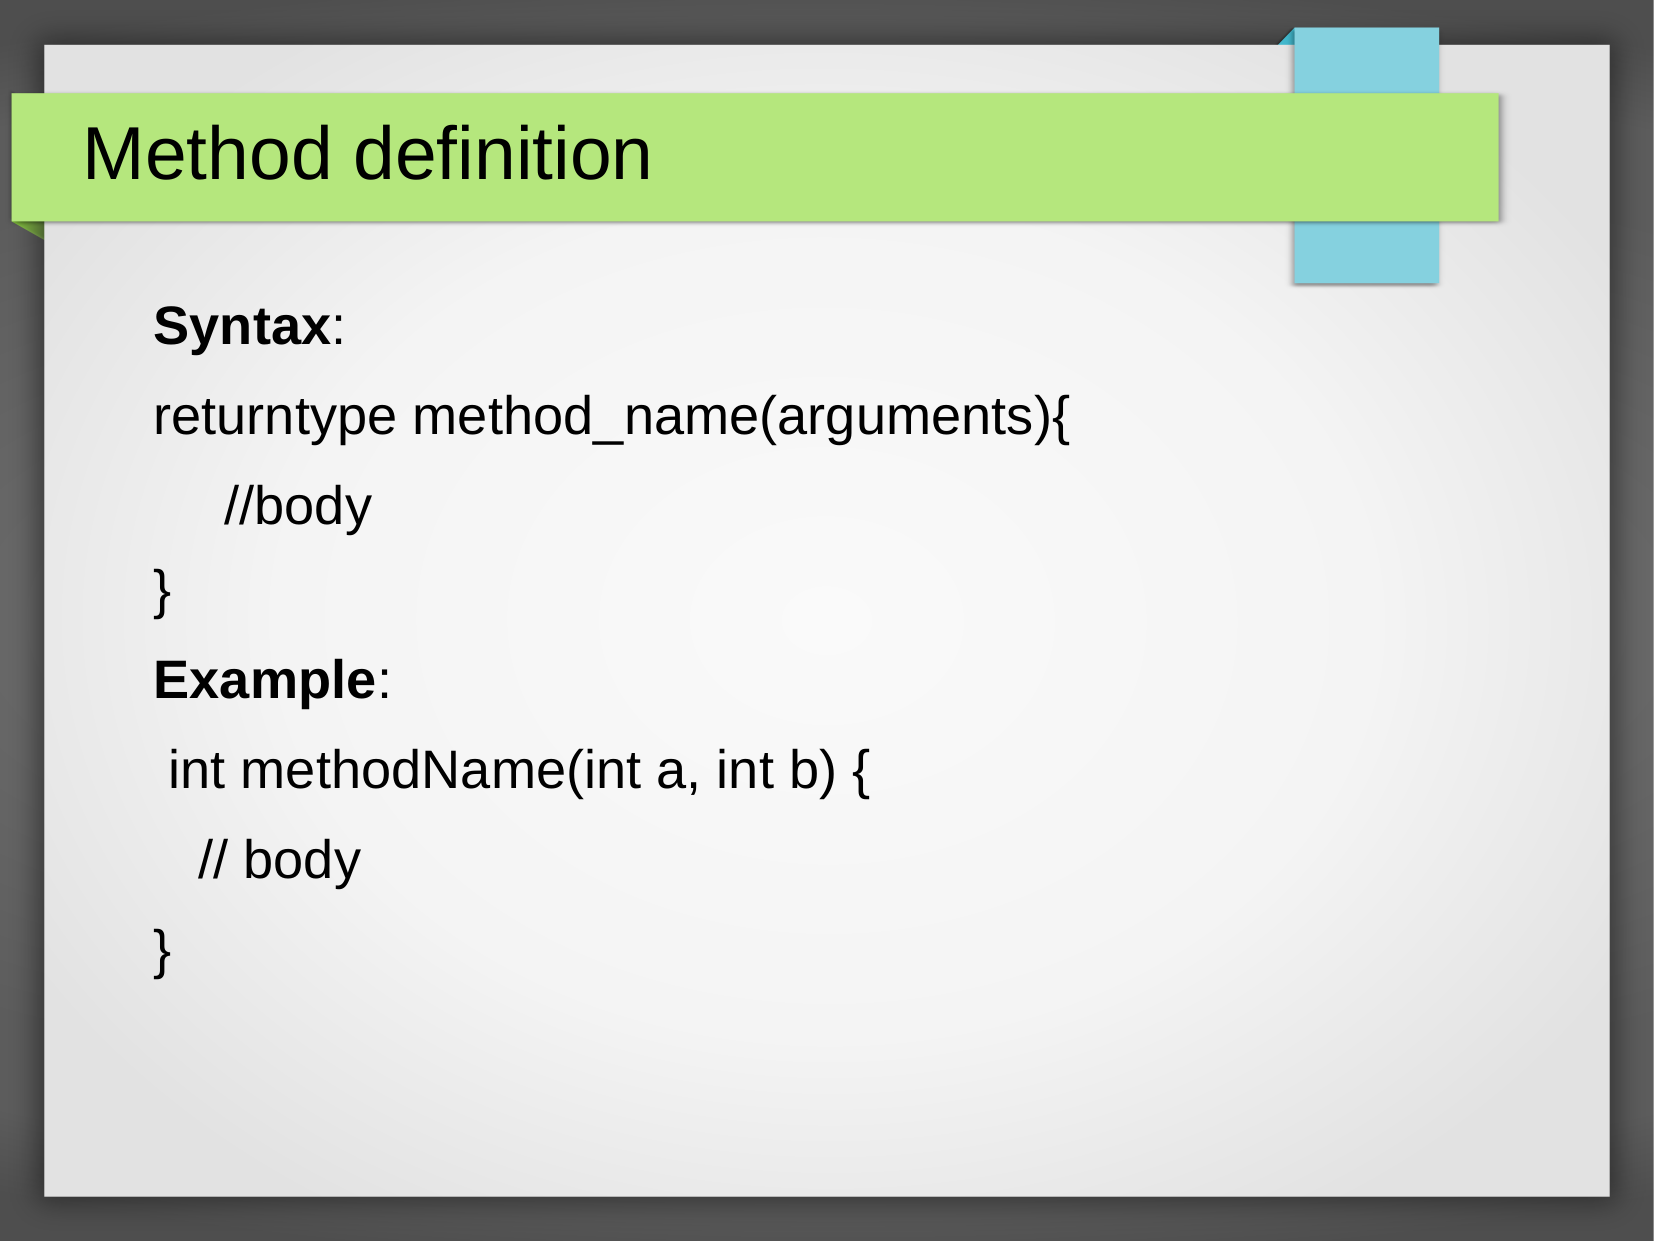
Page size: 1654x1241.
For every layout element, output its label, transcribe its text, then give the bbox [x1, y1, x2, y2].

title Method definition [82, 94, 1264, 213]
list Syntax: returntype method_name(arguments){ //body } Example: int methodName(int a, int b) { // body } [82, 295, 1571, 1015]
picture [0, 0, 1654, 1241]
